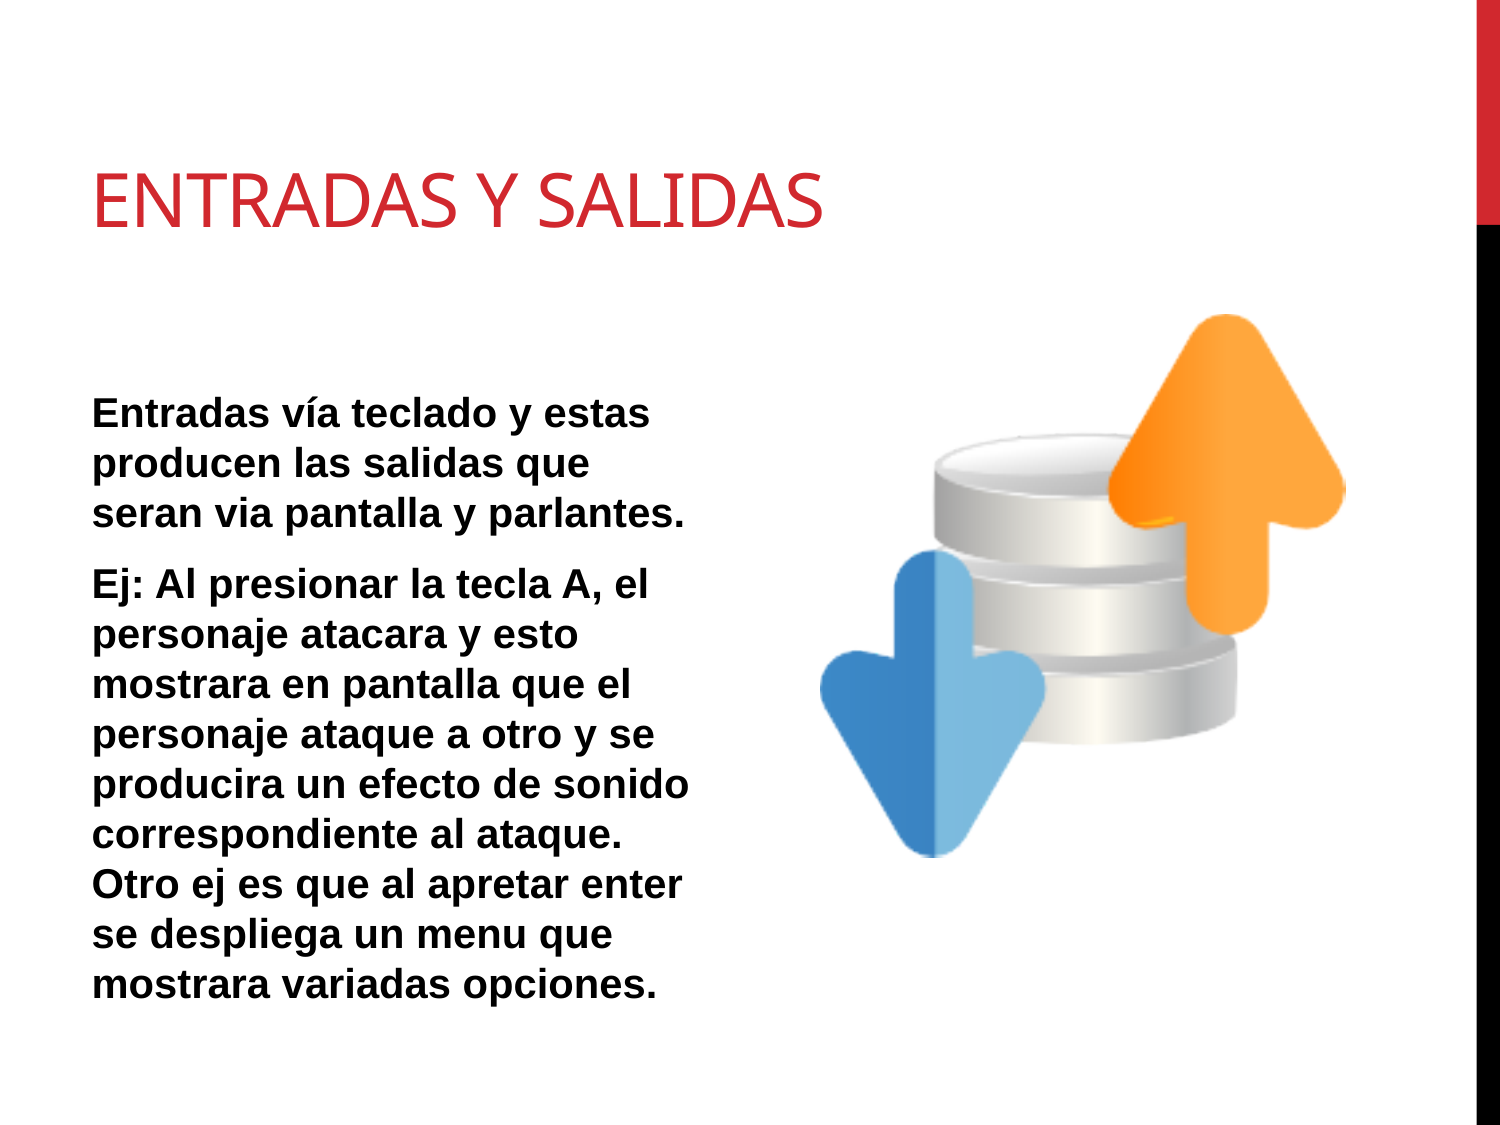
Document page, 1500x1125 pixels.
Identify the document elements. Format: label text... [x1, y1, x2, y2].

list Entradas vía teclado y estas producen las salidas que seran via pantalla y parlantes. Ej: Al presionar la tecla A, el personaje atacara y esto mostrara en pantalla que el personaje ataque a otro y se producira un efecto de sonido correspondiente al ataque. Otro ej es que al apretar enter se despliega un menu que mostrara variadas opciones. [76, 307, 727, 955]
title Entradas y Salidas [75, 25, 1025, 250]
picture [820, 314, 1346, 858]
